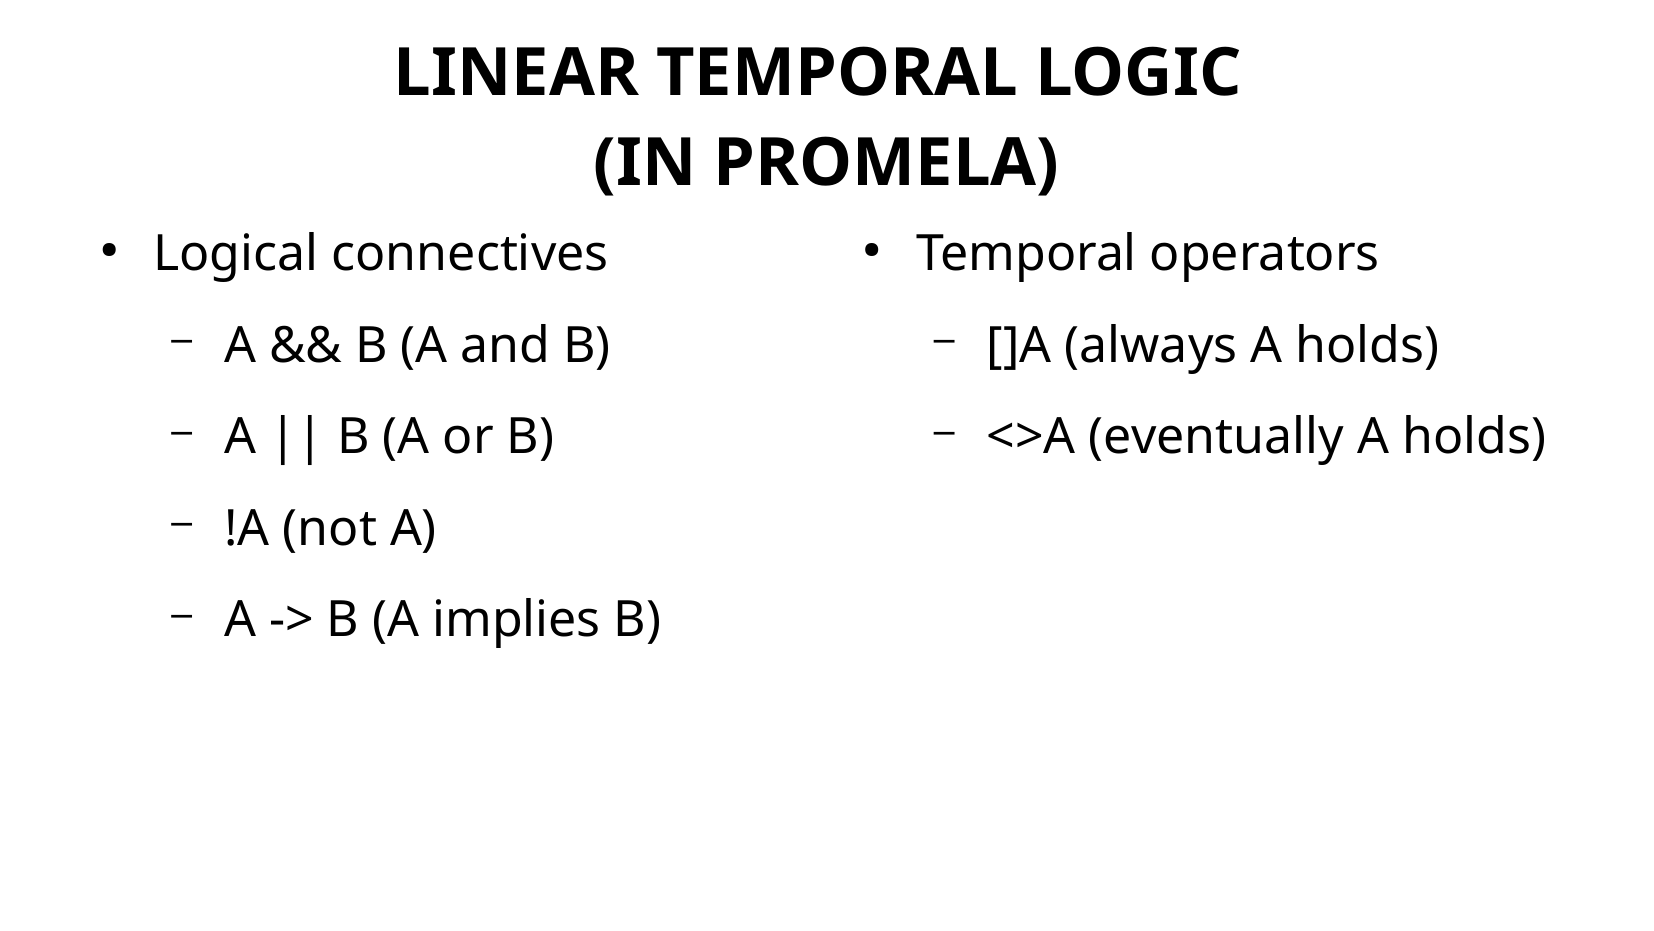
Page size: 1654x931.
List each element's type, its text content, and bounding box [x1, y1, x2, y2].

title LINEAR TEMPORAL LOGIC (IN PROMELA) [82, 33, 1571, 196]
list Logical connectives A && B (A and B) A || B (A or B) !A (not A) A -> B (A implies B) [82, 217, 809, 757]
list Temporal operators []A (always A holds) <>A (eventually A holds) [845, 217, 1654, 757]
